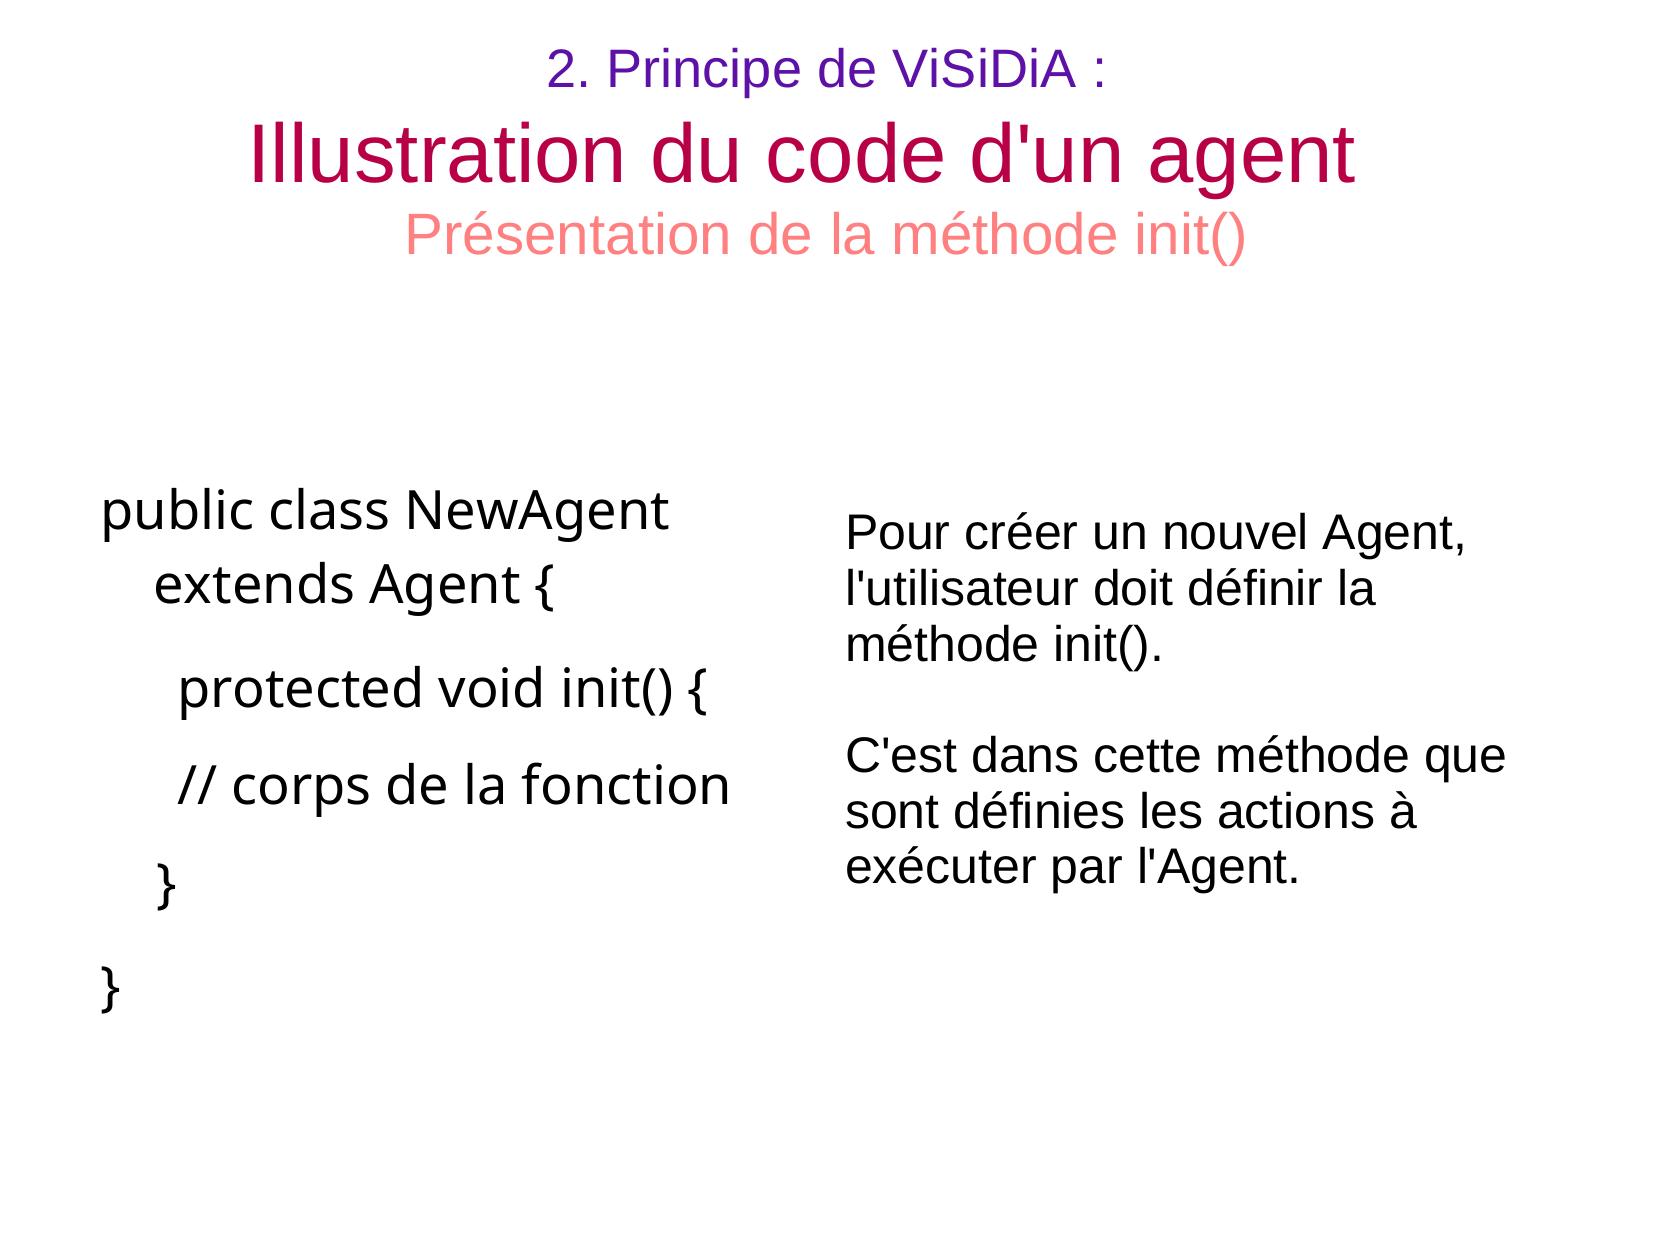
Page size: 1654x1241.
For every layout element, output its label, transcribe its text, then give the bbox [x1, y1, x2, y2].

list public class NewAgent extends Agent { protected void init() { // corps de la fonction } } [82, 290, 809, 1109]
list Pour créer un nouvel Agent, l'utilisateur doit définir la méthode init(). C'est dans cette méthode que sont définies les actions à exécuter par l'Agent. [845, 290, 1572, 1109]
title 2. Principe de ViSiDiA : Illustration du code d'un agent Présentation de la méthode init() [82, 38, 1571, 267]
